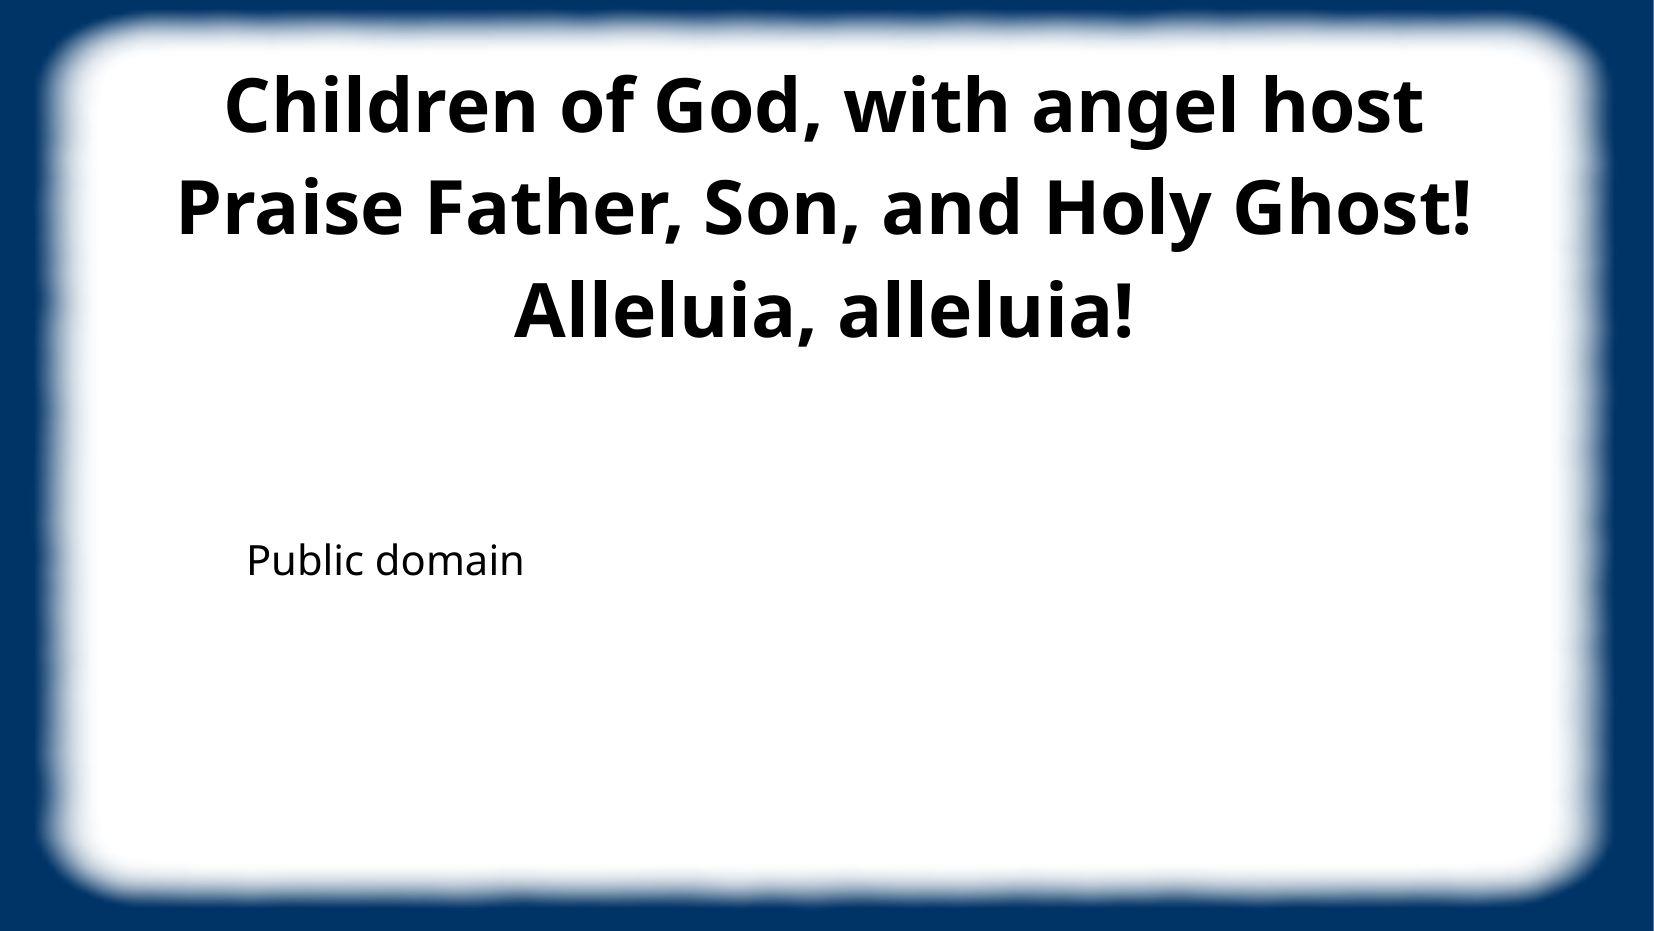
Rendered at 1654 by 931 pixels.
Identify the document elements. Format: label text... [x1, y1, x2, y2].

picture [0, 0, 1654, 931]
text_box Children of God, with angel host Praise Father, Son, and Holy Ghost! Alleluia, alleluia! Public domain [105, 45, 1546, 637]
